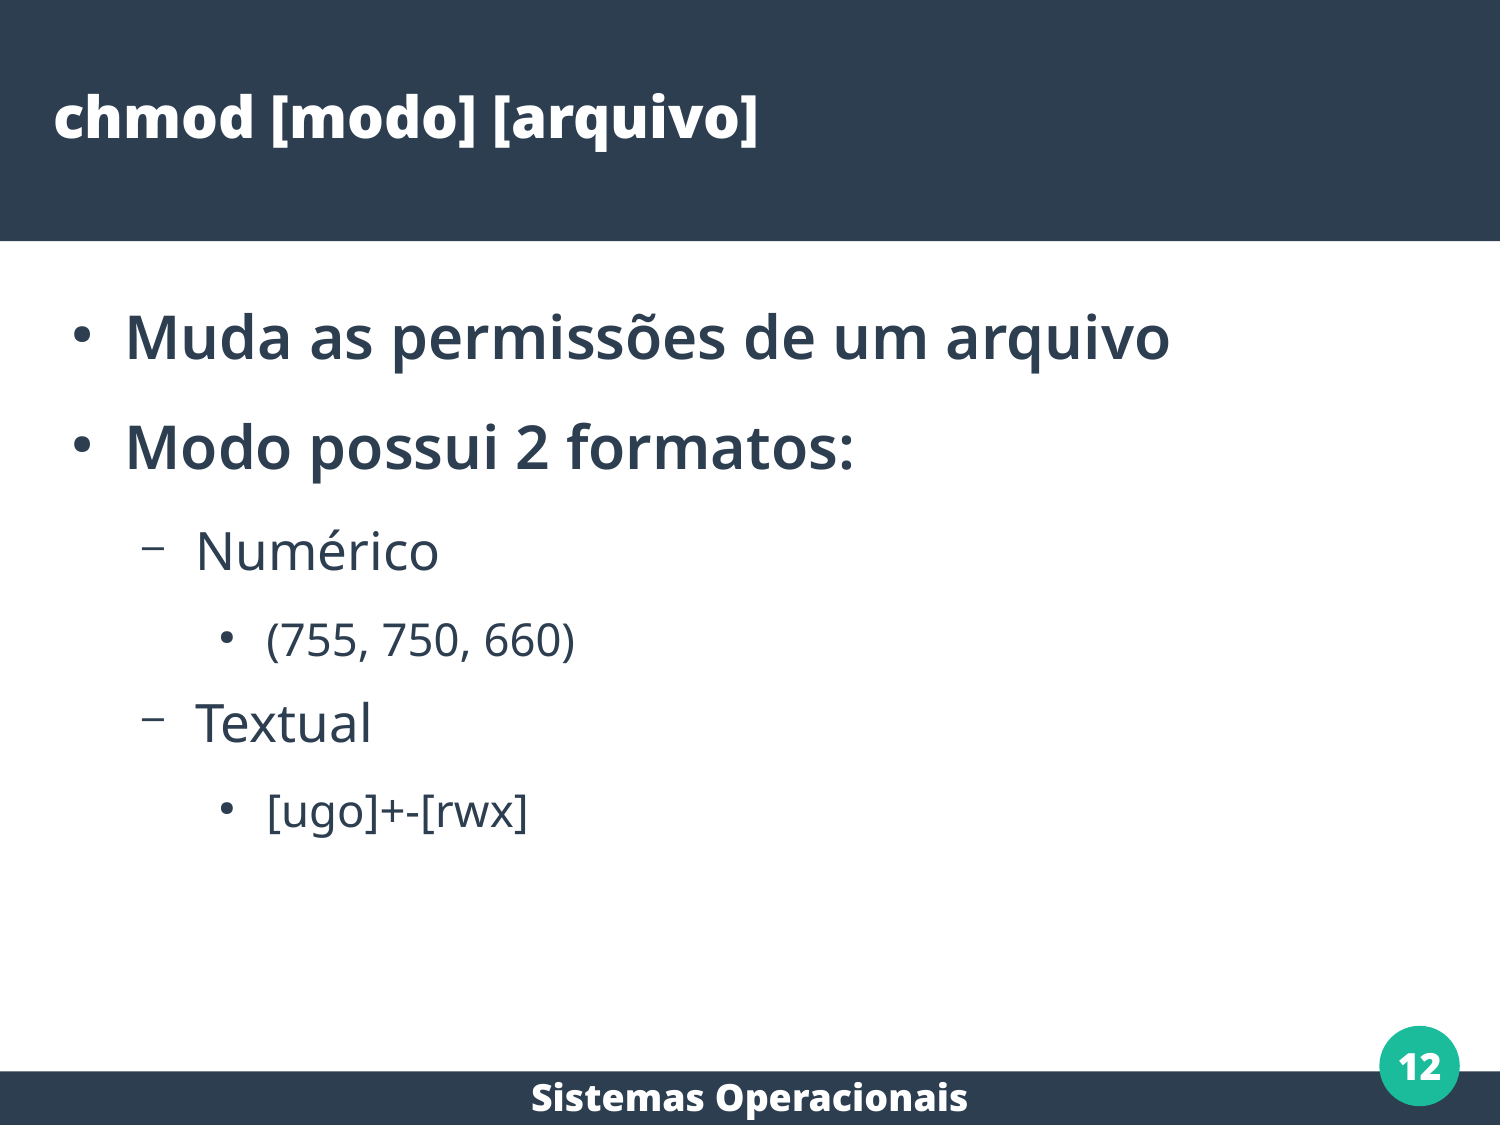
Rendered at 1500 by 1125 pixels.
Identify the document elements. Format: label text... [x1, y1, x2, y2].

title chmod [modo] [arquivo] [53, 44, 1447, 188]
list Muda as permissões de um arquivo Modo possui 2 formatos: Numérico (755, 750, 660) Textual [ugo]+-[rwx] [53, 294, 1447, 1045]
